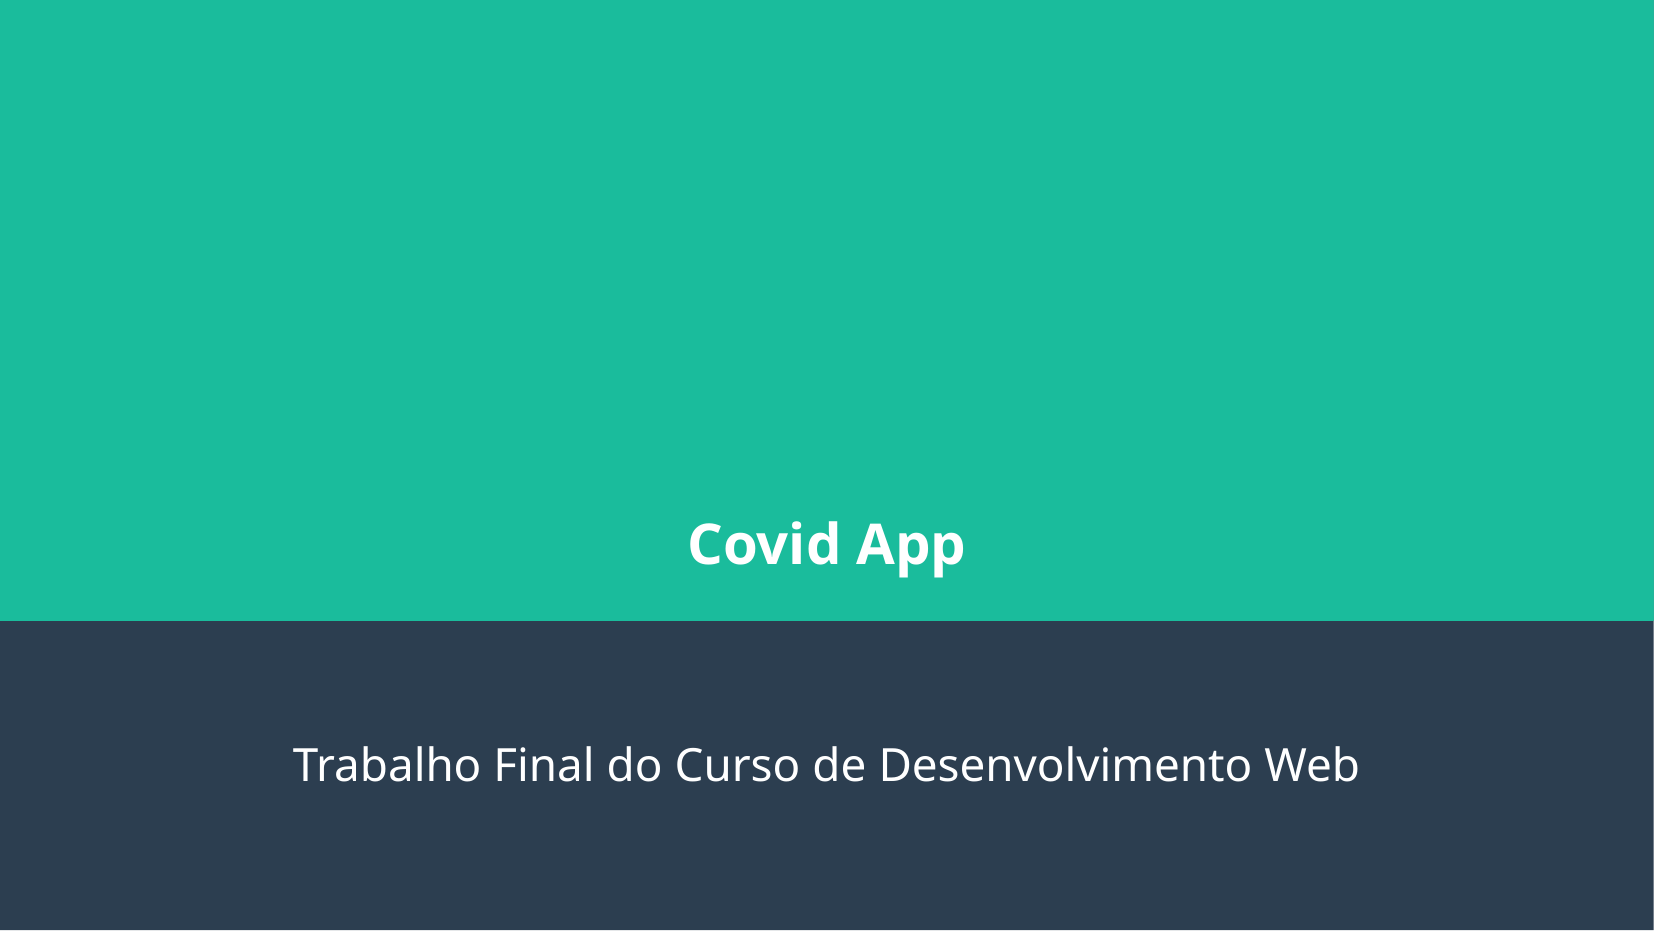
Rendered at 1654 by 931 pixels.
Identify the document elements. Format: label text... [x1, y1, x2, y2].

subtitle Trabalho Final do Curso de Desenvolvimento Web [59, 642, 1595, 886]
title Covid App [59, 465, 1595, 583]
